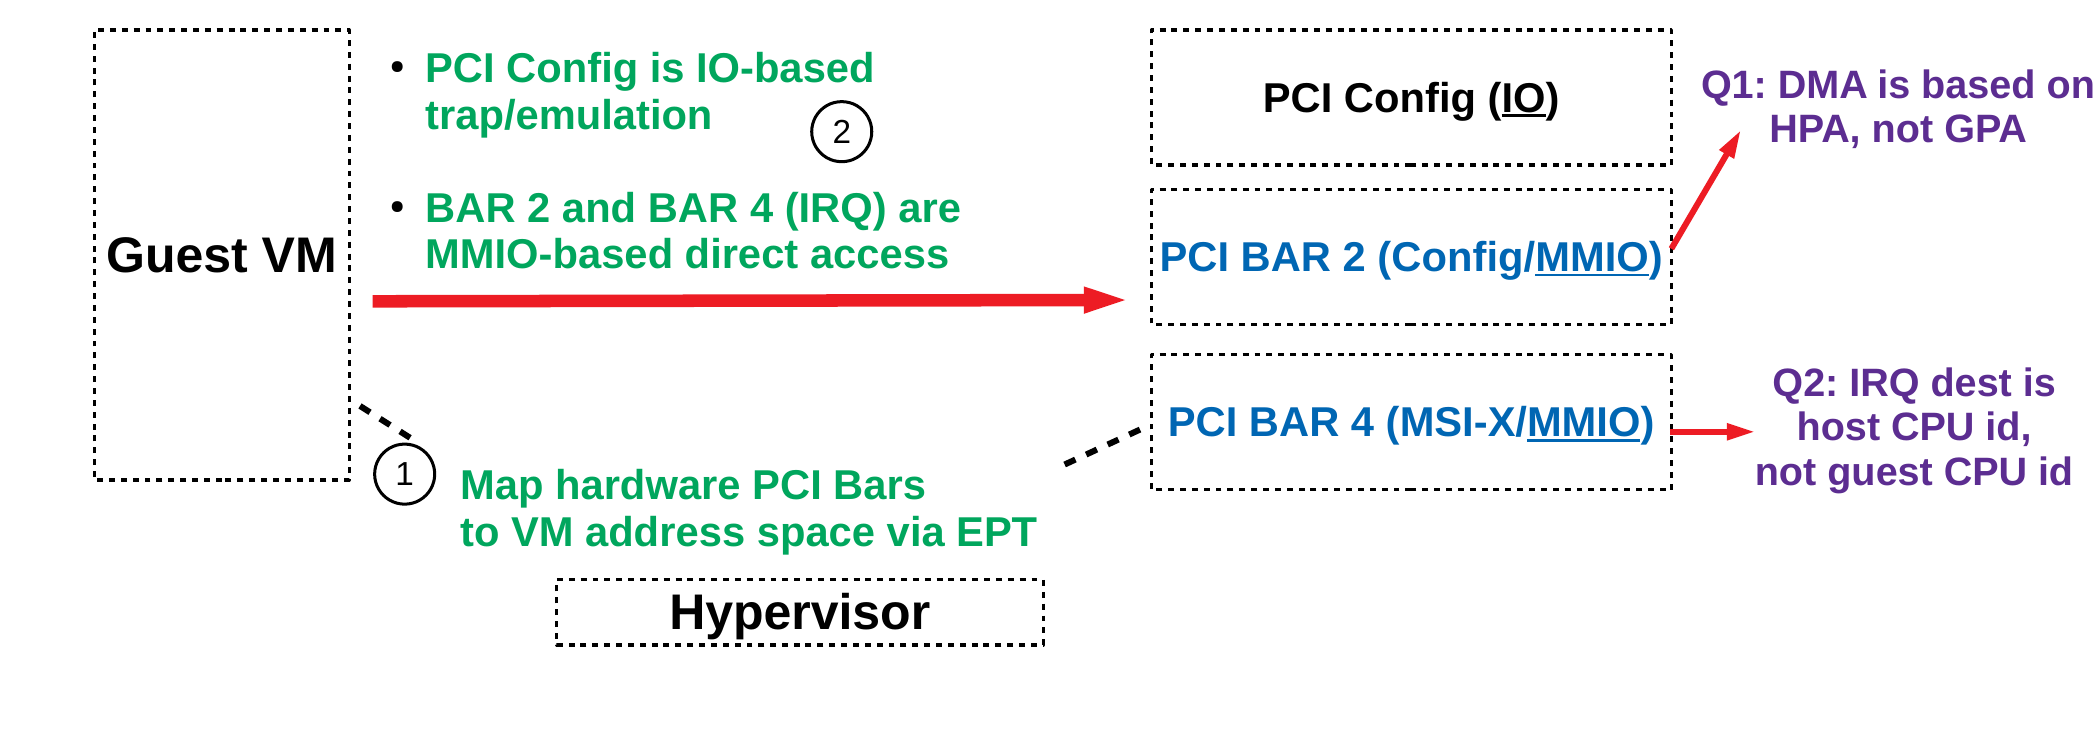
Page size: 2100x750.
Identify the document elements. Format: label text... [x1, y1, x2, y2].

text_box PCI BAR 4 (MSI-X/MMIO) [1151, 354, 1672, 490]
text_box Guest VM [94, 29, 350, 481]
text_box Map hardware PCI Bars to VM address space via EPT [445, 454, 1074, 563]
text_box Q1: DMA is based on HPA, not GPA [1686, 55, 2100, 159]
text_box Hypervisor [556, 579, 1044, 646]
text_box PCI Config (IO) [1151, 29, 1672, 165]
text_box 1 [374, 444, 435, 505]
text_box PCI Config is IO-based trap/emulation BAR 2 and BAR 4 (IRQ) are MMIO-based direct access [375, 37, 1096, 286]
text_box 2 [811, 101, 872, 162]
text_box PCI BAR 2 (Config/MMIO) [1151, 189, 1672, 325]
text_box Q2: IRQ dest is host CPU id, not guest CPU id [1740, 353, 2089, 501]
